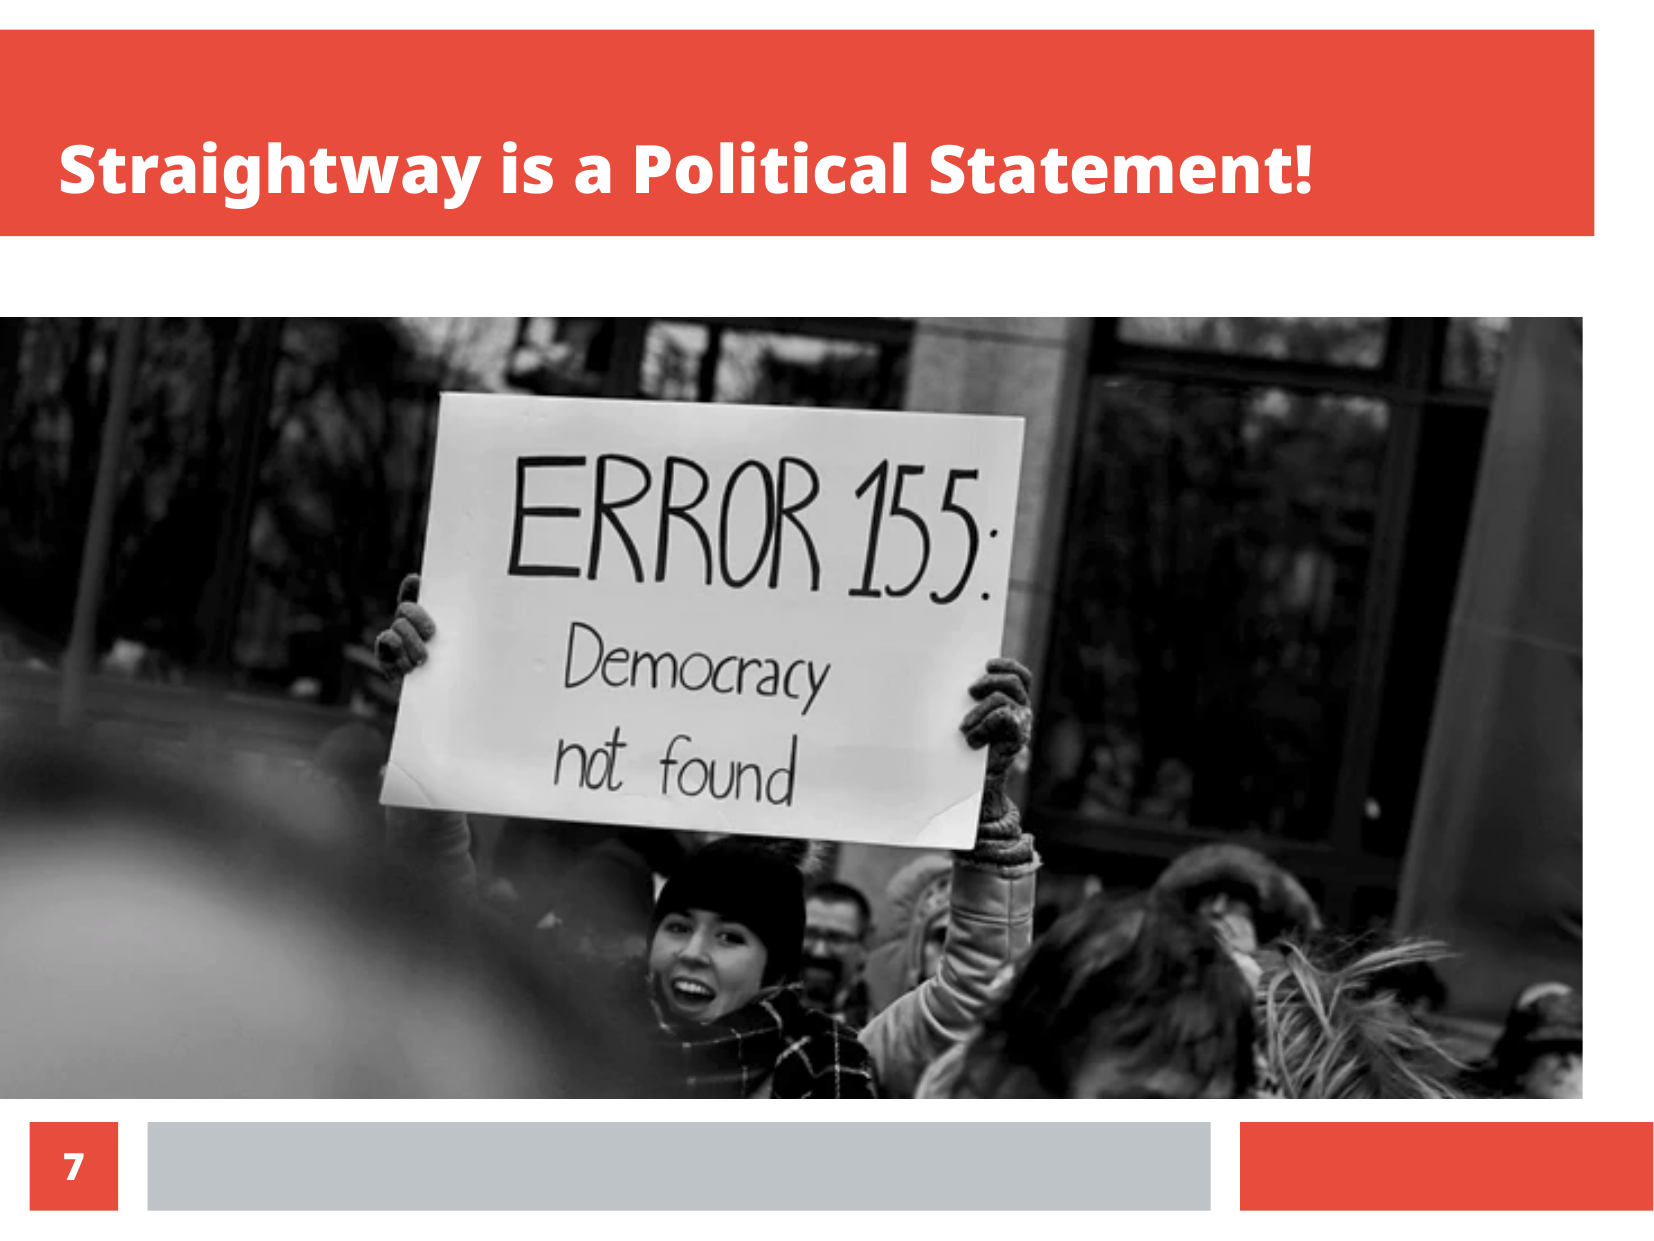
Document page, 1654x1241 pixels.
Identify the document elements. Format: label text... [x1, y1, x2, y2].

picture [0, 317, 1583, 1099]
title Straightway is a Political Statement! [59, 64, 1595, 213]
